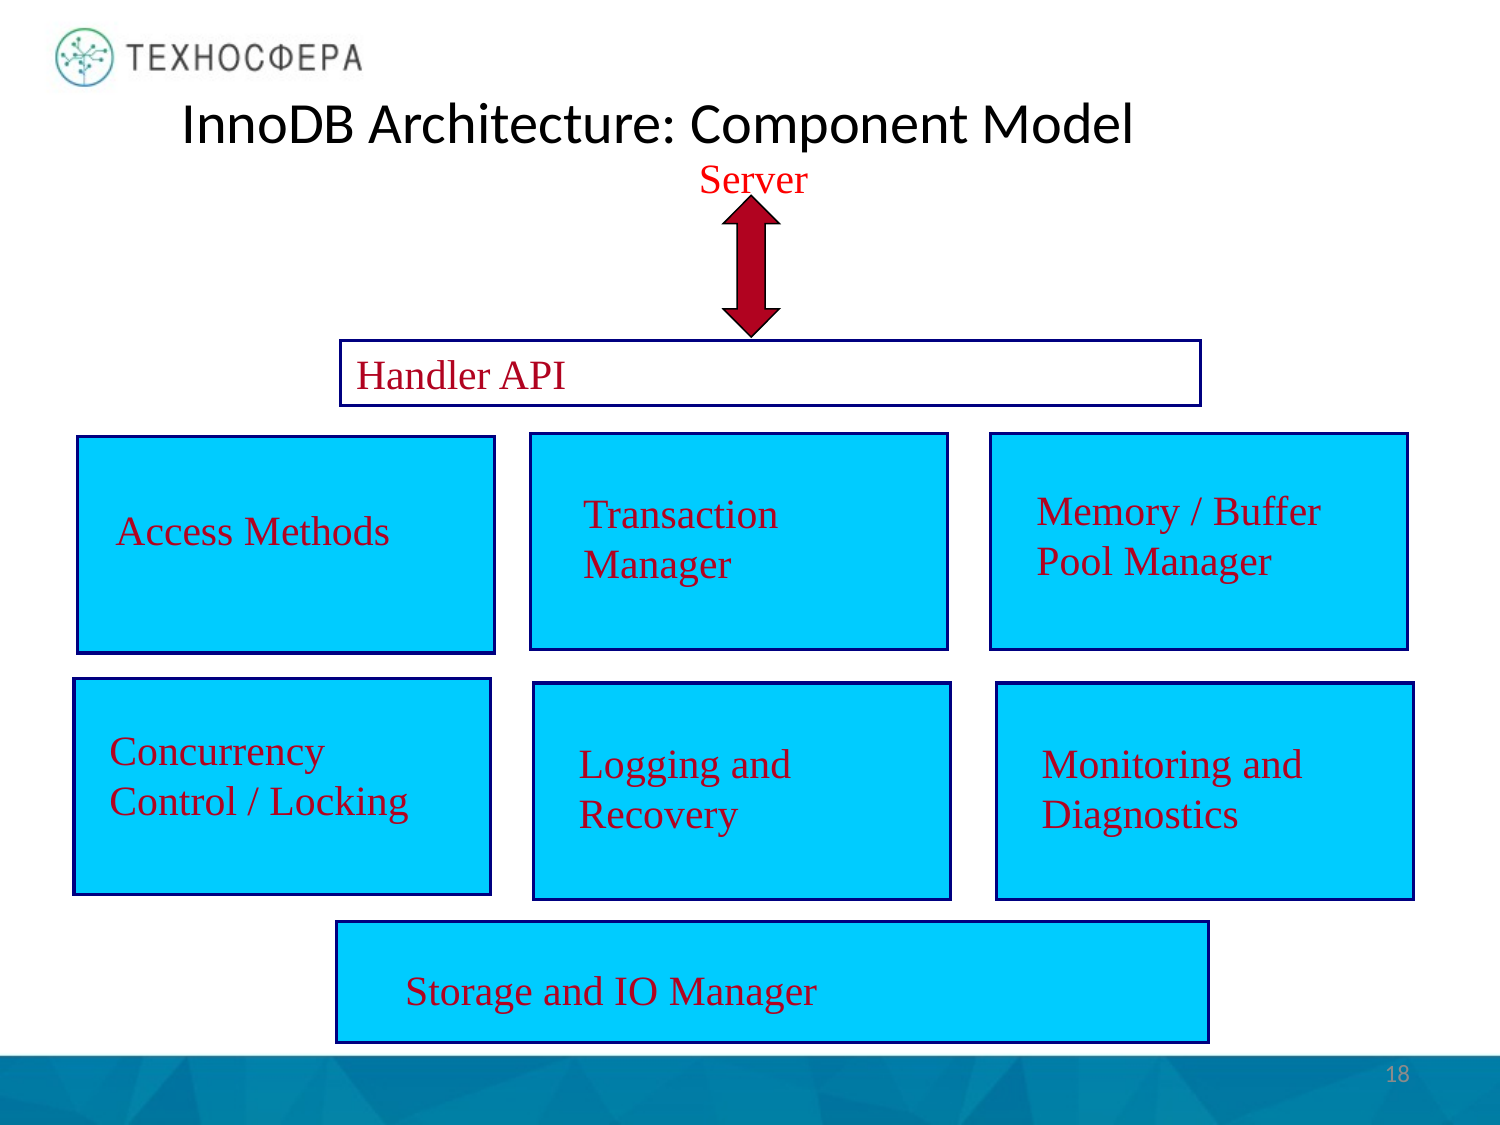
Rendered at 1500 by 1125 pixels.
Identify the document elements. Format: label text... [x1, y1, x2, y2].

picture [0, 0, 1500, 1057]
text_box Handler API [340, 340, 1201, 406]
text_box [73, 678, 491, 895]
text_box [990, 433, 1408, 650]
text_box Server [683, 144, 1025, 210]
text_box [723, 195, 780, 338]
text_box [77, 436, 495, 654]
text_box Storage and IO Manager [390, 955, 1167, 1022]
text_box Monitoring and Diagnostics [1026, 729, 1390, 845]
text_box [336, 921, 1209, 1043]
text_box [533, 683, 951, 900]
text_box Concurrency Control / Locking [94, 716, 458, 832]
text_box Memory / Buffer Pool Manager [1021, 475, 1385, 592]
text_box Transaction Manager [567, 479, 932, 595]
text_box Logging and Recovery [563, 729, 927, 845]
title InnoDB Architecture: Component Model [146, 85, 1471, 240]
text_box Access Methods [100, 496, 464, 562]
text_box [530, 433, 948, 650]
text_box [996, 683, 1414, 900]
